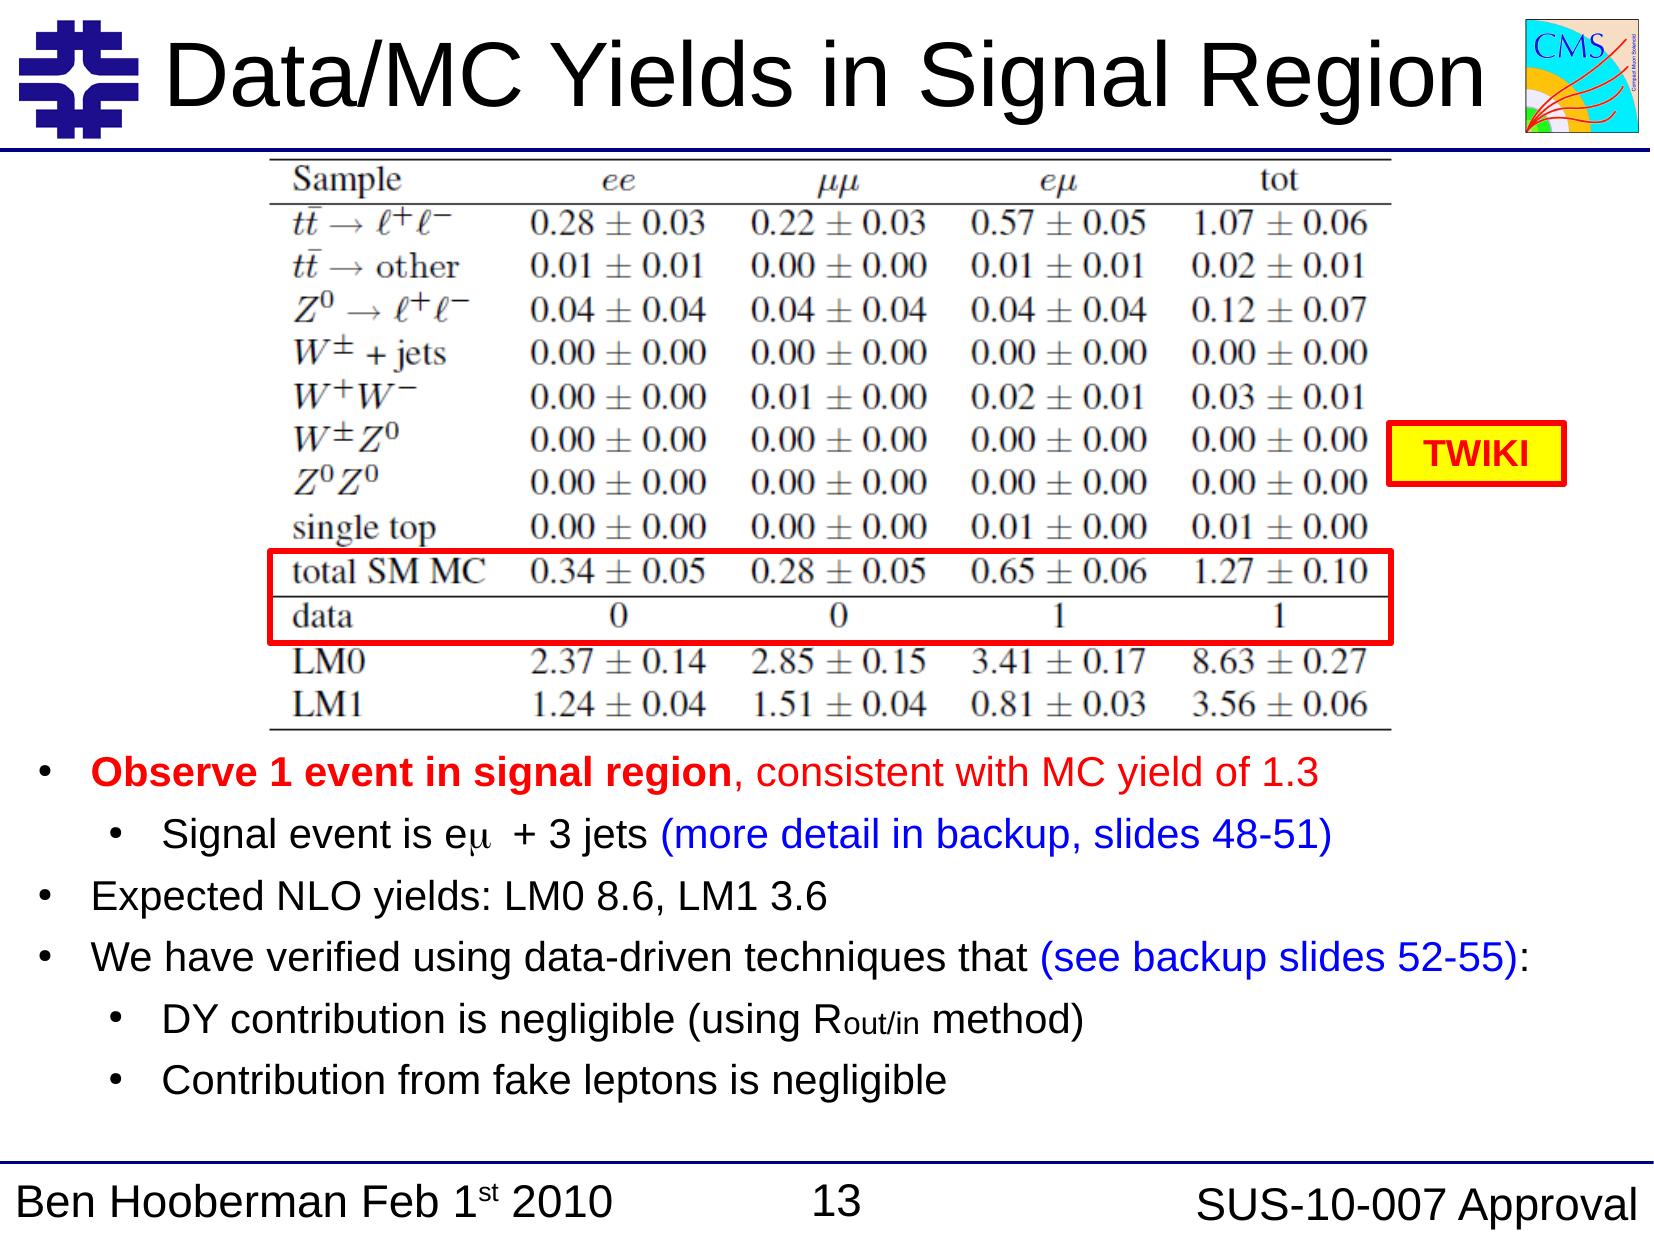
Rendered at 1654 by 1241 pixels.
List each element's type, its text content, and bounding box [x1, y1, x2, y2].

text_box TWIKI [1388, 422, 1565, 484]
list Observe 1 event in signal region, consistent with MC yield of 1.3 Signal event is em + 3 jets (more detail in backup, slides 48-51) Expected NLO yields: LM0 8.6, LM1 3.6 We have verified using data-driven techniques that (see backup slides 52-55): DY contribution is negligible (using Rout/in method) Contribution from fake leptons is negligible [19, 749, 1654, 1193]
title Data/MC Yields in Signal Region [0, 0, 1654, 151]
picture [244, 156, 1403, 745]
